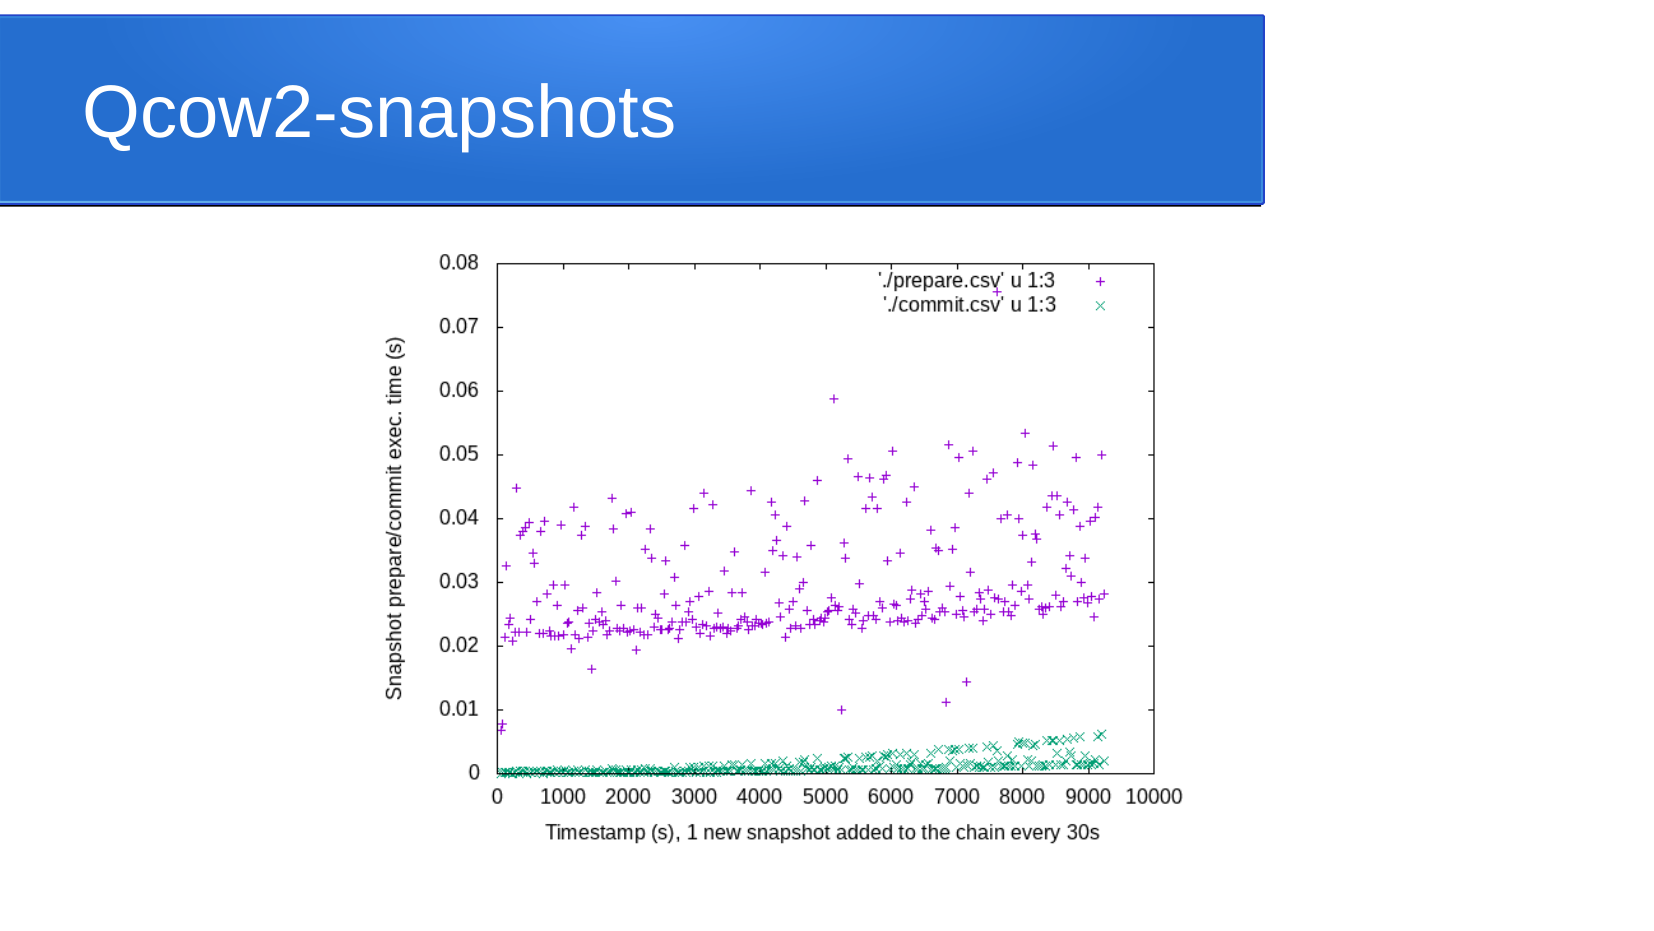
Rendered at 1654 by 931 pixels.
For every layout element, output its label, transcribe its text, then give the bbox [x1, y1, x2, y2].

picture [377, 239, 1193, 851]
title Qcow2-snapshots [82, 35, 1235, 189]
